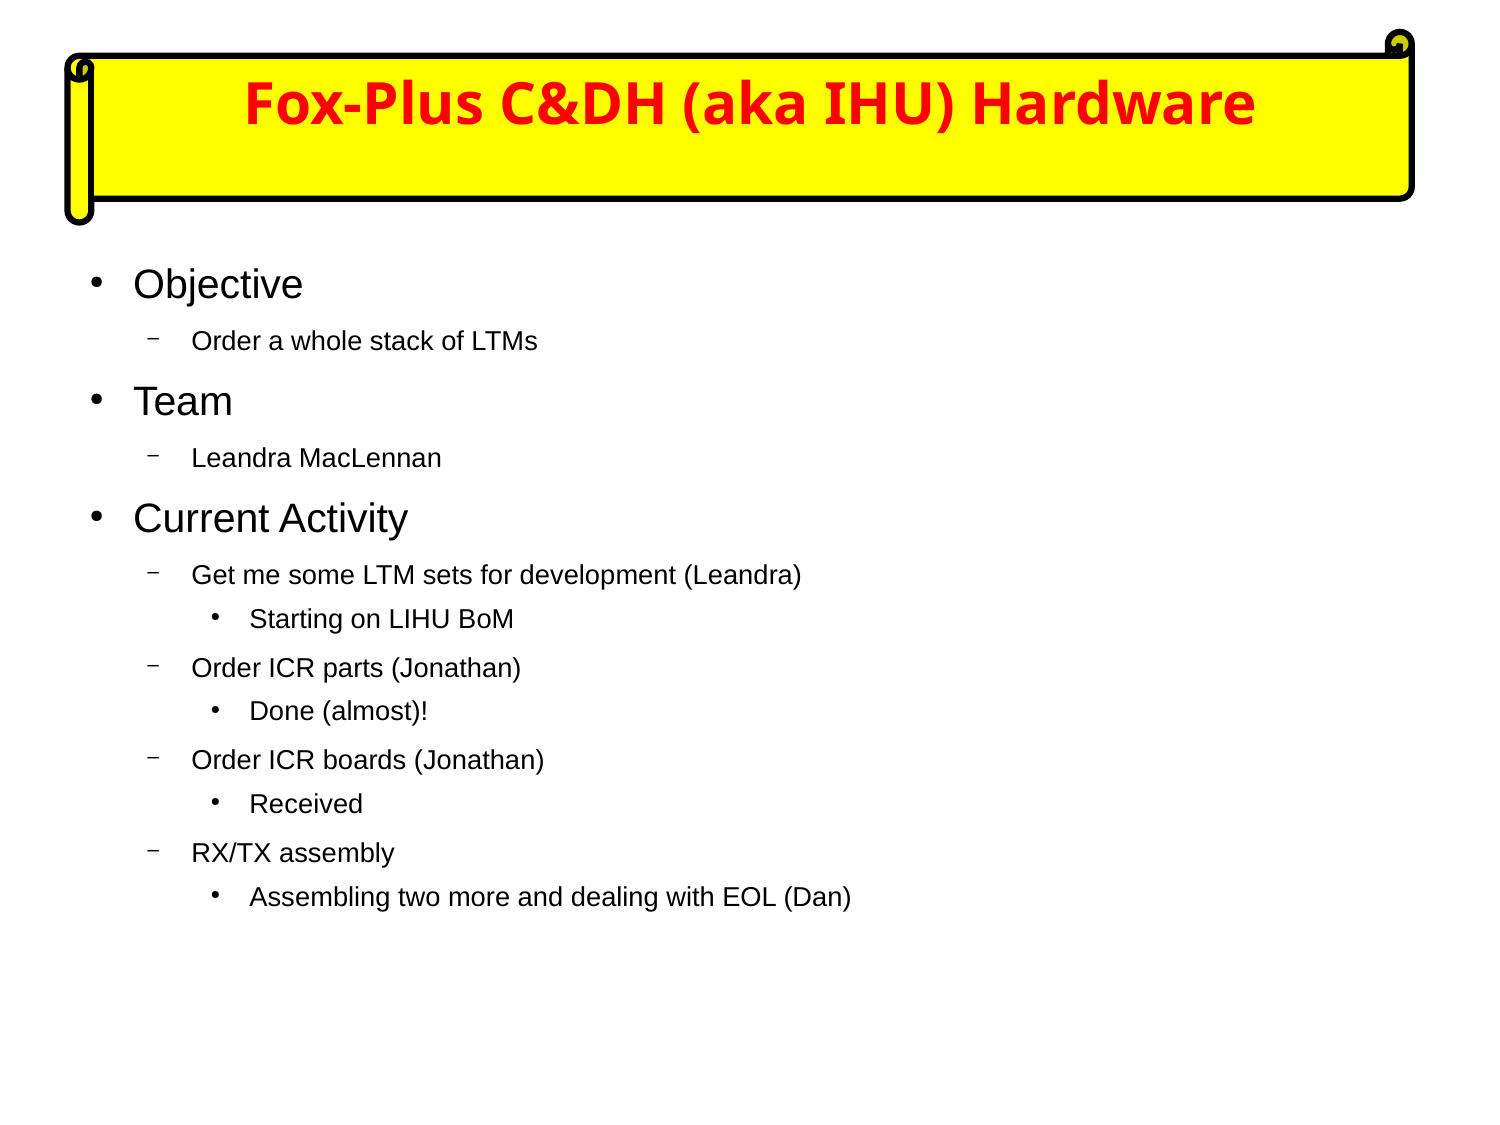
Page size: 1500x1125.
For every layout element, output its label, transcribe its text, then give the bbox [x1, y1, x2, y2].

text_box [67, 144, 1412, 223]
text_box Fox-Plus C&DH (aka IHU) Hardware [0, 58, 1500, 144]
list Objective Order a whole stack of LTMs Team Leandra MacLennan Current Activity Get me some LTM sets for development (Leandra) Starting on LIHU BoM Order ICR parts (Jonathan) Done (almost)! Order ICR boards (Jonathan) Received RX/TX assembly Assembling two more and dealing with EOL (Dan) [75, 263, 1426, 916]
text_box [72, 31, 1412, 58]
